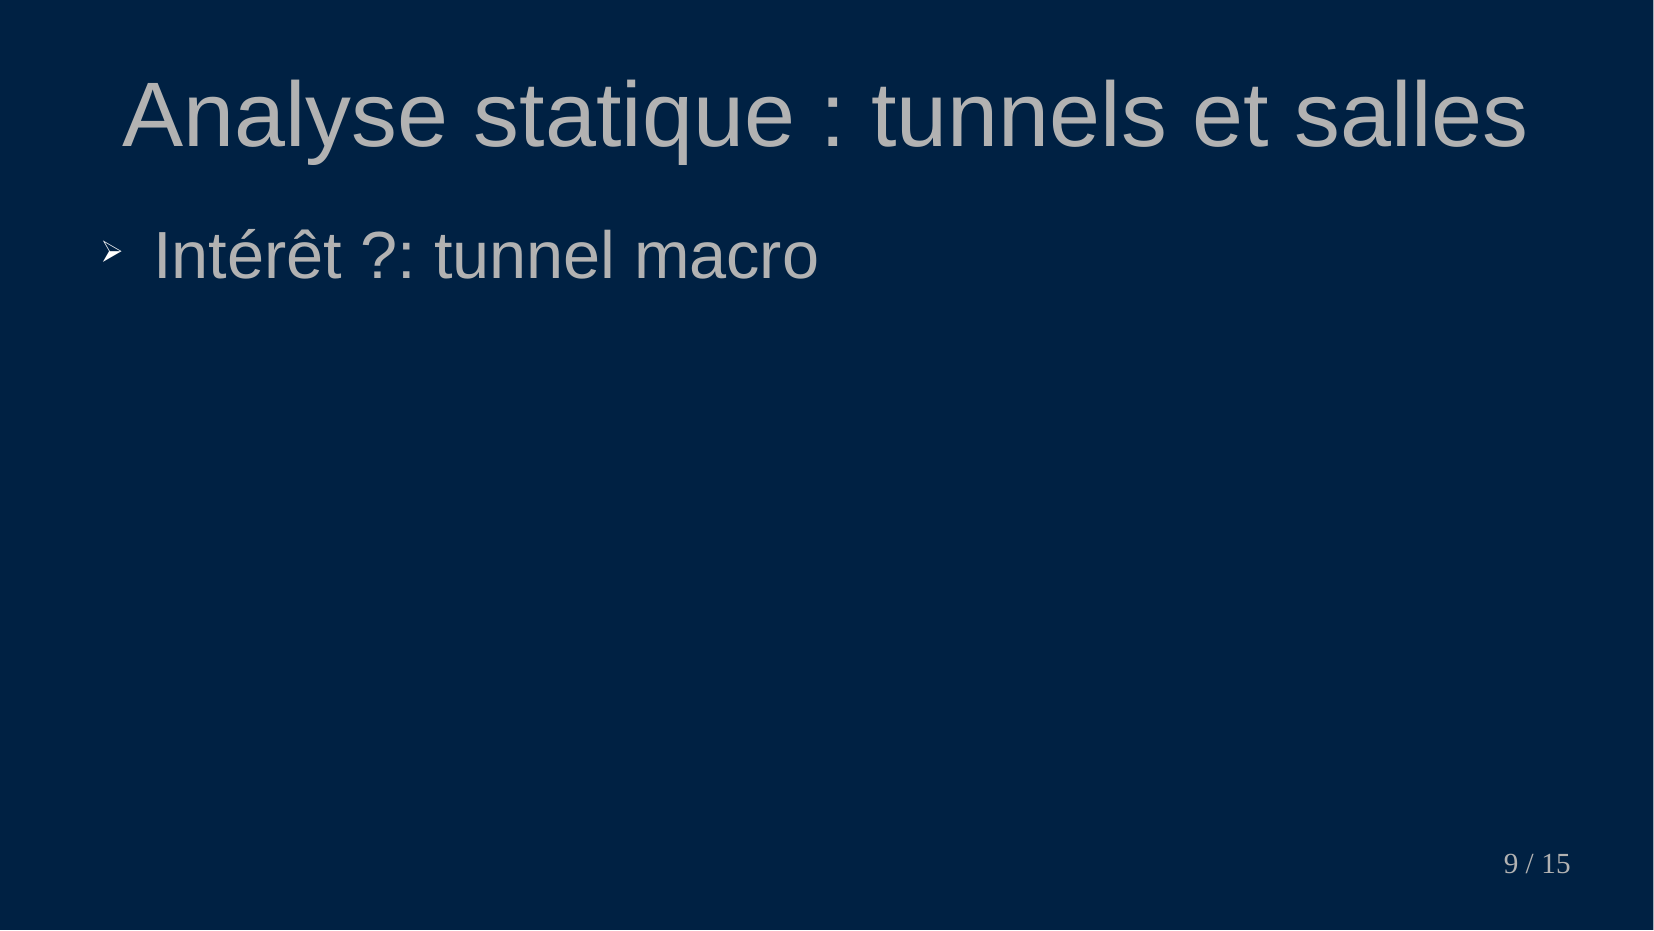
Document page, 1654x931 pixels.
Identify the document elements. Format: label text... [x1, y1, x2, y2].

title Analyse statique : tunnels et salles [82, 37, 1571, 193]
list Intérêt ?: tunnel macro [82, 217, 1571, 758]
